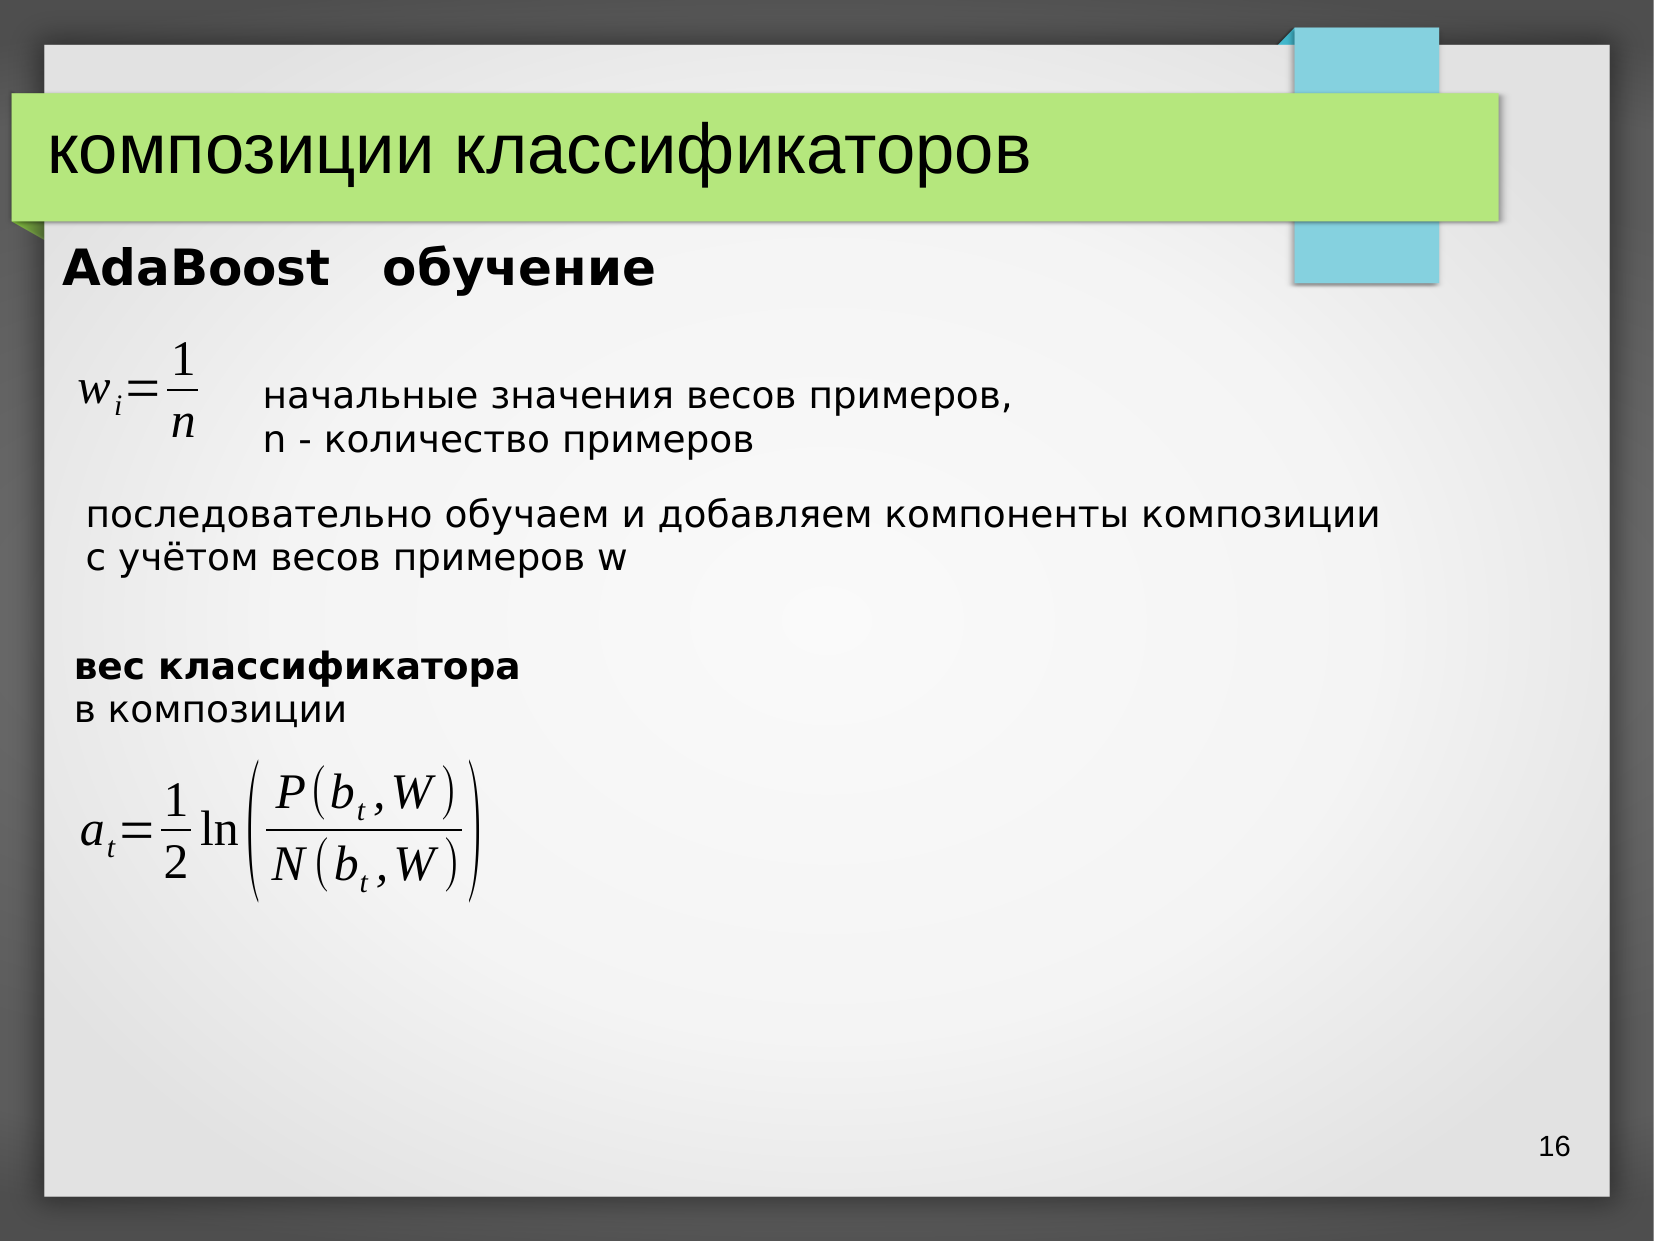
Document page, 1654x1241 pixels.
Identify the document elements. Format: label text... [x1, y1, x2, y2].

chart [73, 755, 490, 906]
picture [0, 0, 1654, 1241]
chart [70, 330, 207, 449]
text_box вес классификатора в композиции [59, 637, 544, 745]
text_box начальные значения весов примеров, n - количество примеров [248, 366, 1072, 469]
text_box AdaBoost обучение [47, 231, 768, 305]
title композиции классификаторов [47, 109, 1501, 189]
text_box последовательно обучаем и добавляем компоненты композиции с учётом весов примеров w [70, 484, 1406, 587]
